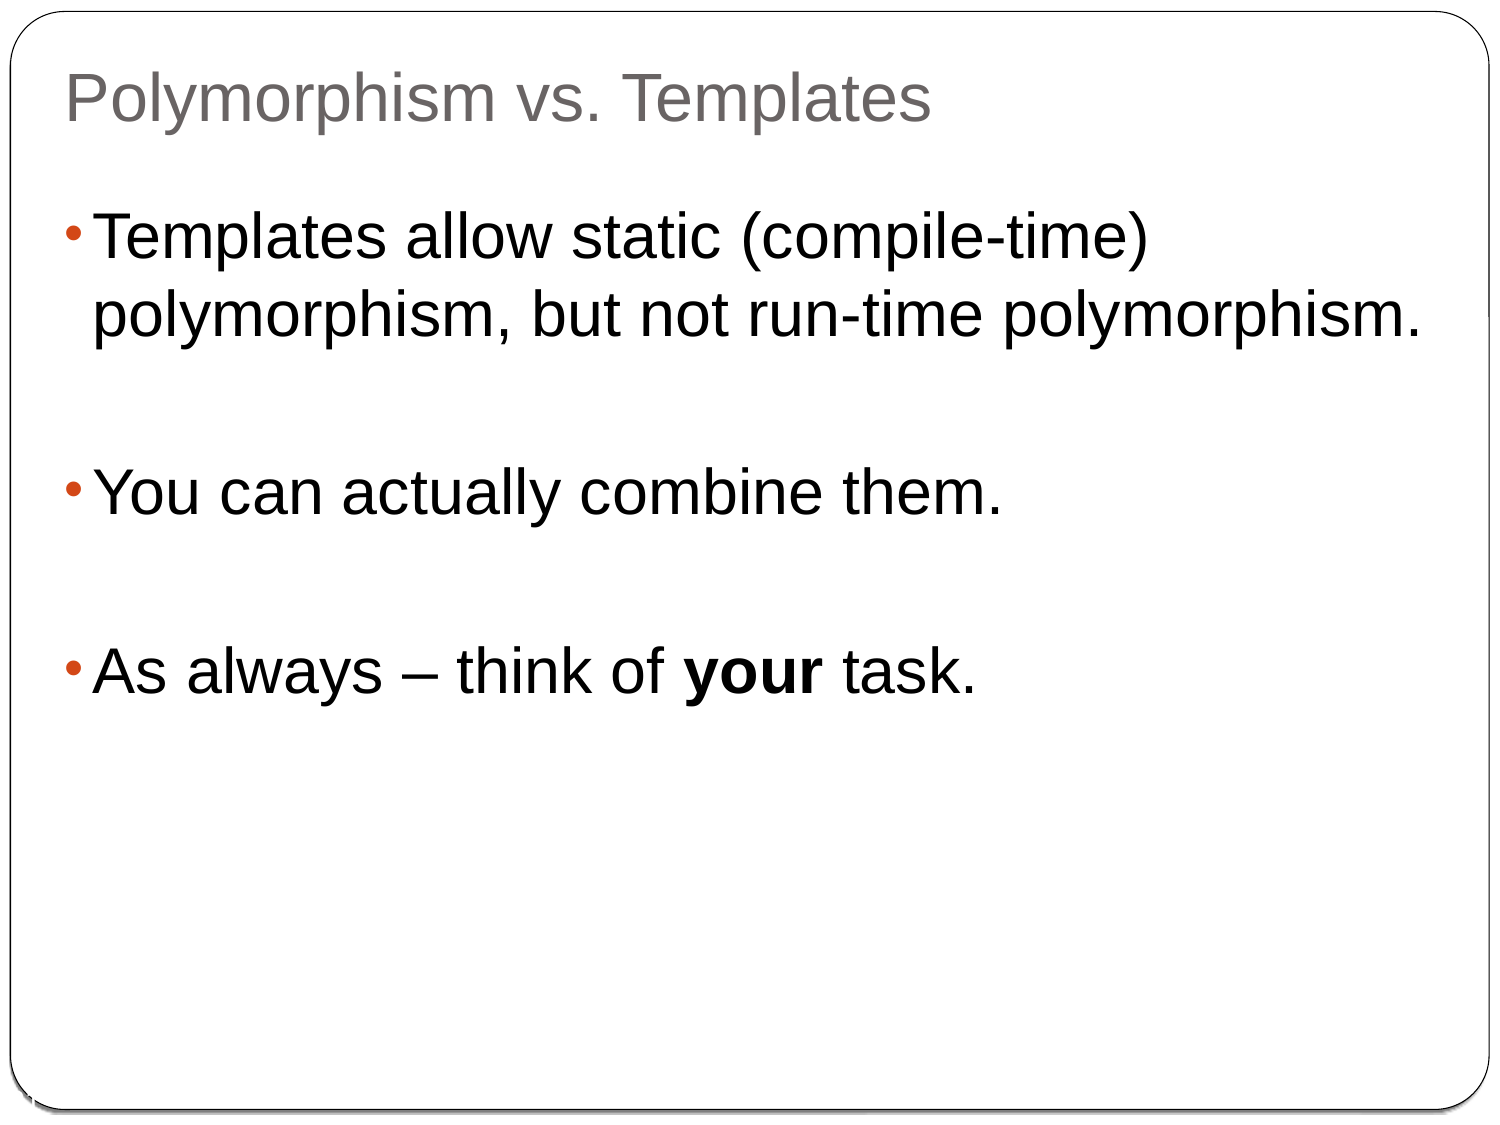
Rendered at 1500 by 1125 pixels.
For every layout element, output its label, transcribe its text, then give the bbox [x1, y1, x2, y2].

list Templates allow static (compile-time) polymorphism, but not run-time polymorphism. You can actually combine them. As always – think of your task. [50, 149, 1450, 750]
title Polymorphism vs. Templates [50, 45, 1450, 149]
slide_number <number> [0, 1074, 50, 1125]
